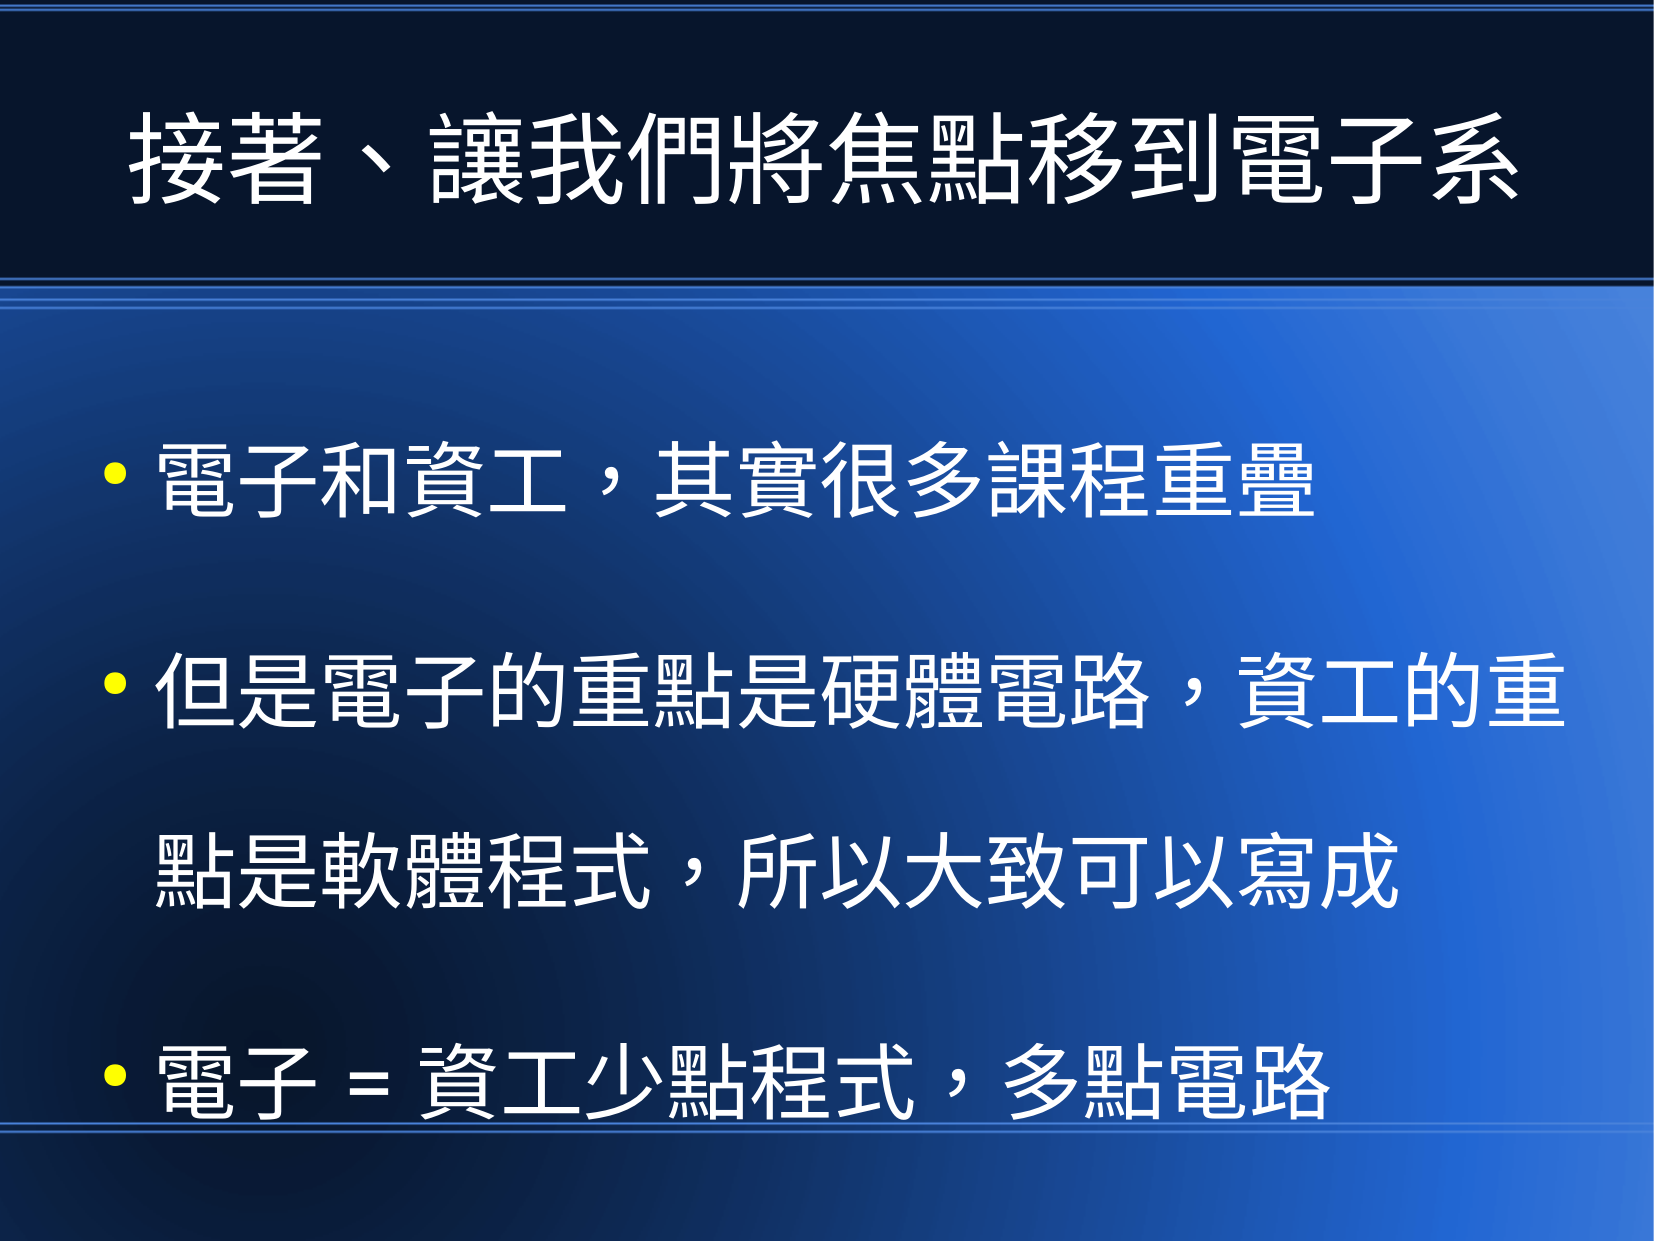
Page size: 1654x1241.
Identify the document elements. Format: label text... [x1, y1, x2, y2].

list 電子和資工，其實很多課程重疊 但是電子的重點是硬體電路，資工的重點是軟體程式，所以大致可以寫成 電子=資工少點程式，多點電路 [82, 355, 1571, 1241]
picture [0, 0, 1654, 1241]
title 接著、讓我們將焦點移到電子系 [82, 49, 1571, 257]
